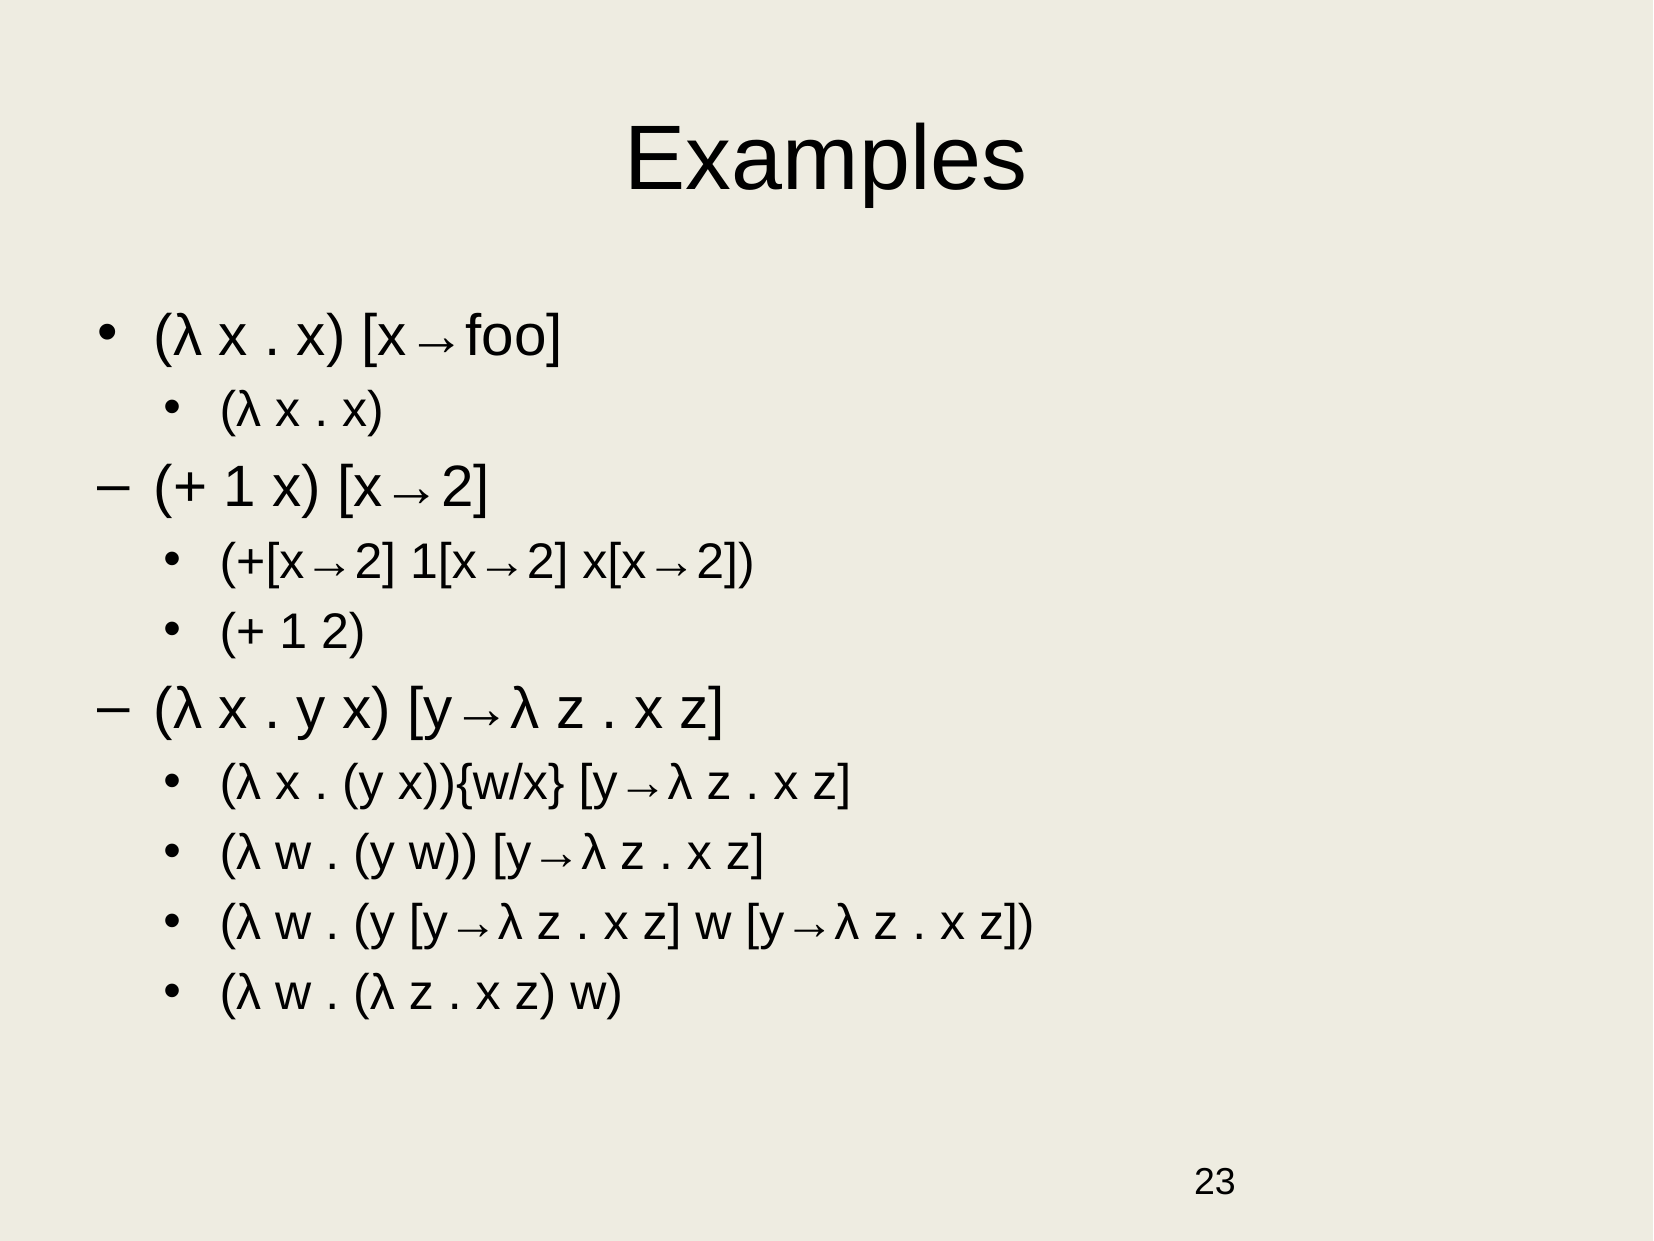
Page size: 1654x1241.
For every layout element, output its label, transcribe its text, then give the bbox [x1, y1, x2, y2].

title Examples [82, 49, 1571, 257]
list (λ x . x) [x→foo] (λ x . x) (+ 1 x) [x→2] (+[x→2] 1[x→2] x[x→2]) (+ 1 2) (λ x . y x) [y→λ z . x z] (λ x . (y x)){w/x} [y→λ z . x z] (λ w . (y w)) [y→λ z . x z] (λ w . (y [y→λ z . x z] w [y→λ z . x z]) (λ w . (λ z . x z) w) [82, 289, 1571, 1109]
slide_number <number> [1179, 1149, 1565, 1216]
